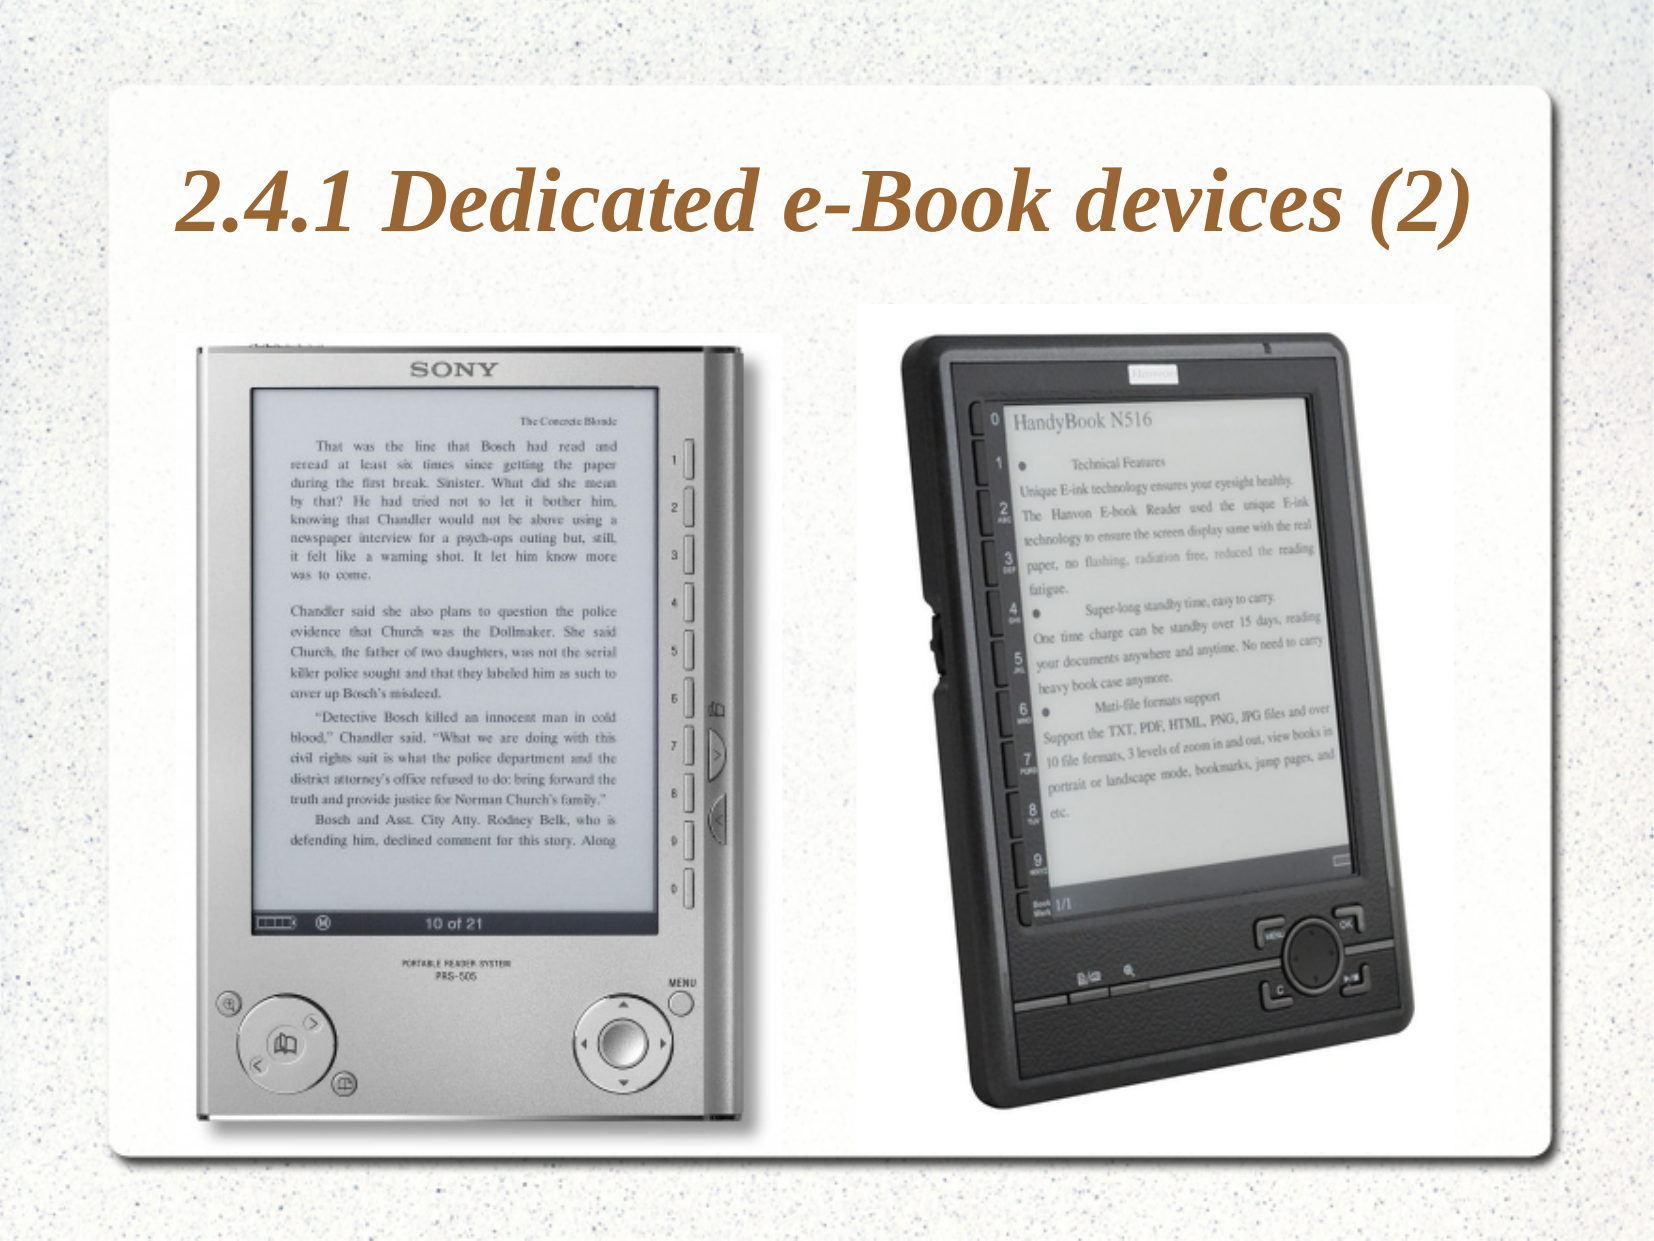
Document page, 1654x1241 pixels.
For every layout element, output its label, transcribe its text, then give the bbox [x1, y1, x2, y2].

title 2.4.1 Dedicated e-Book devices (2) [118, 96, 1536, 304]
picture [0, 0, 1654, 1241]
